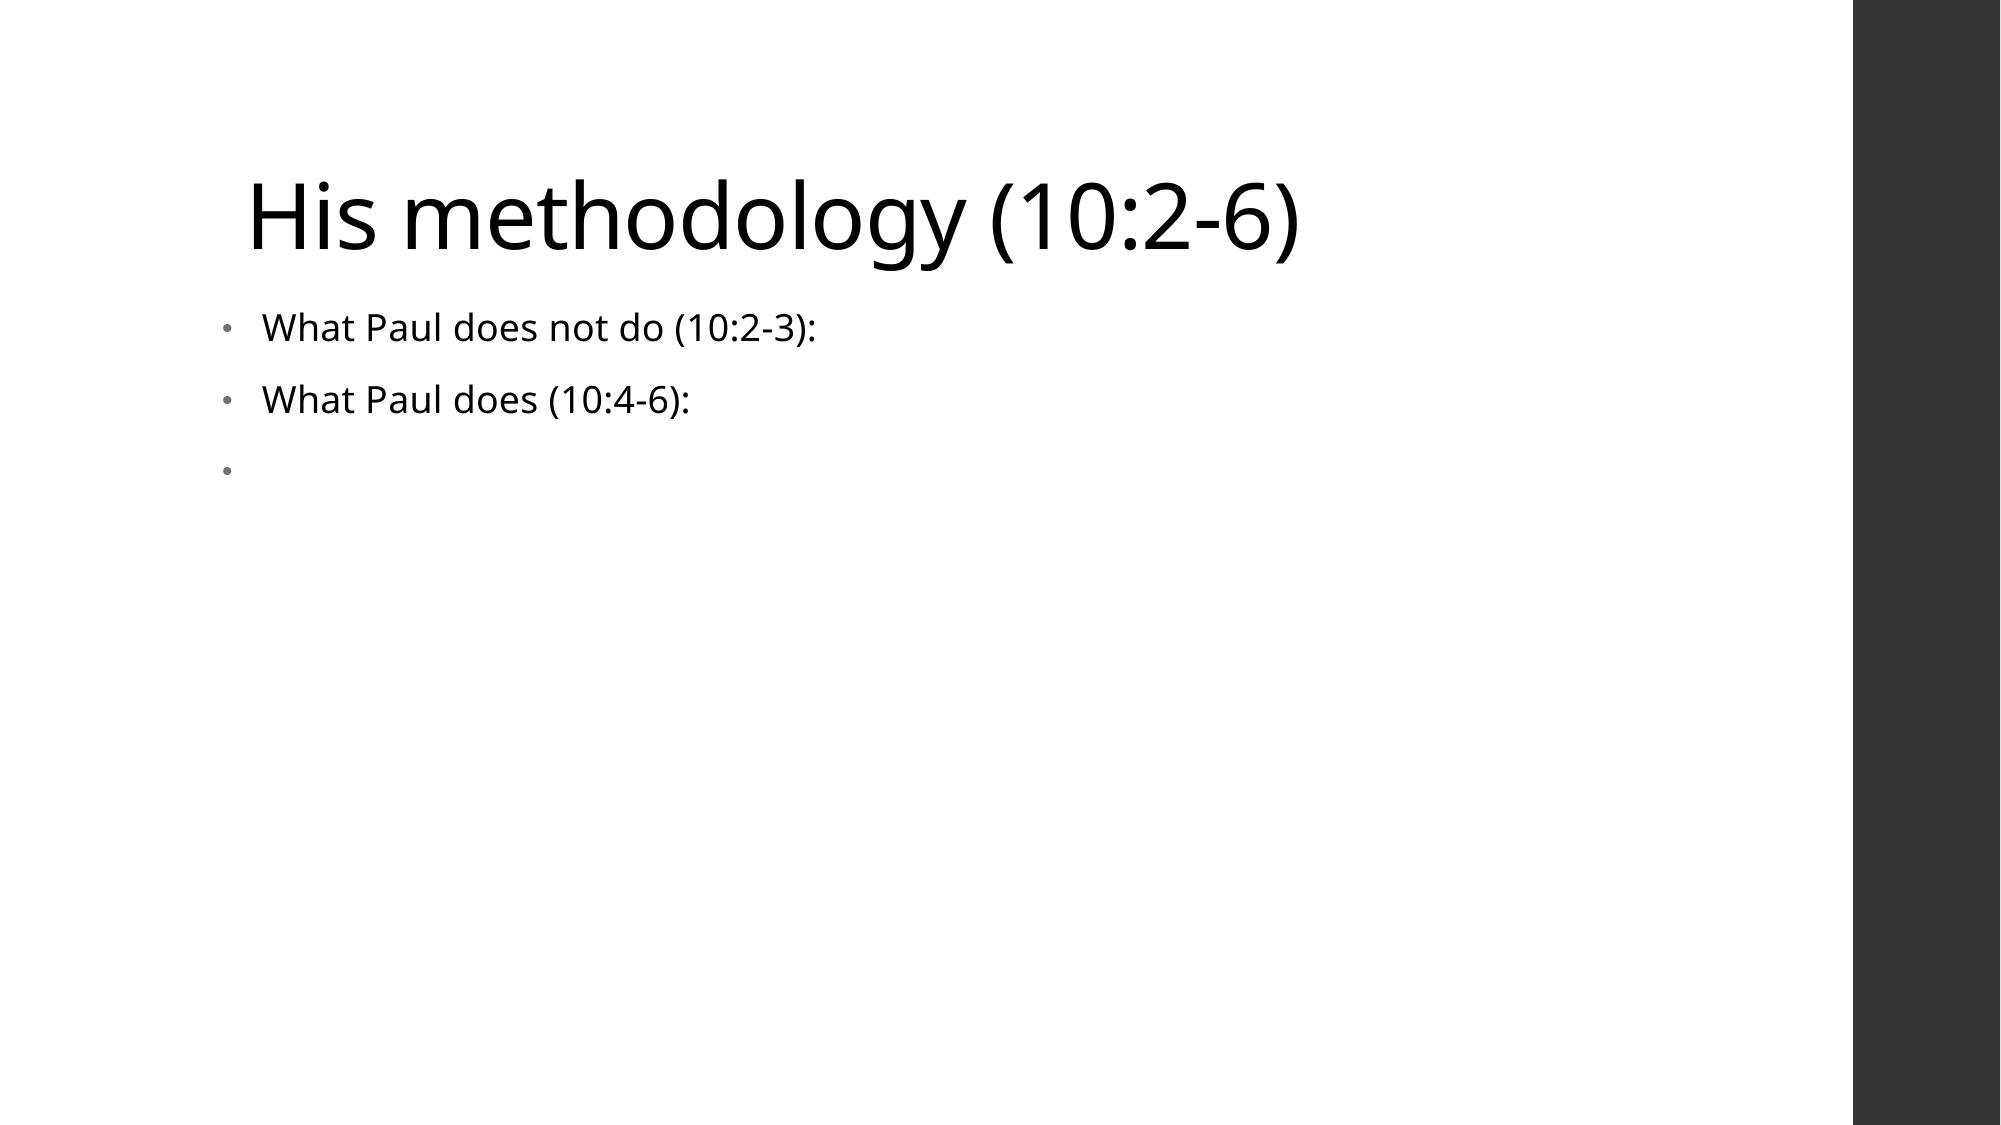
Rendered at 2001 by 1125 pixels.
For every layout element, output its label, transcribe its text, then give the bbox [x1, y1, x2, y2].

title His methodology (10:2-6) [206, 60, 1797, 278]
list What Paul does not do (10:2-3): What Paul does (10:4-6): [206, 299, 1617, 1014]
